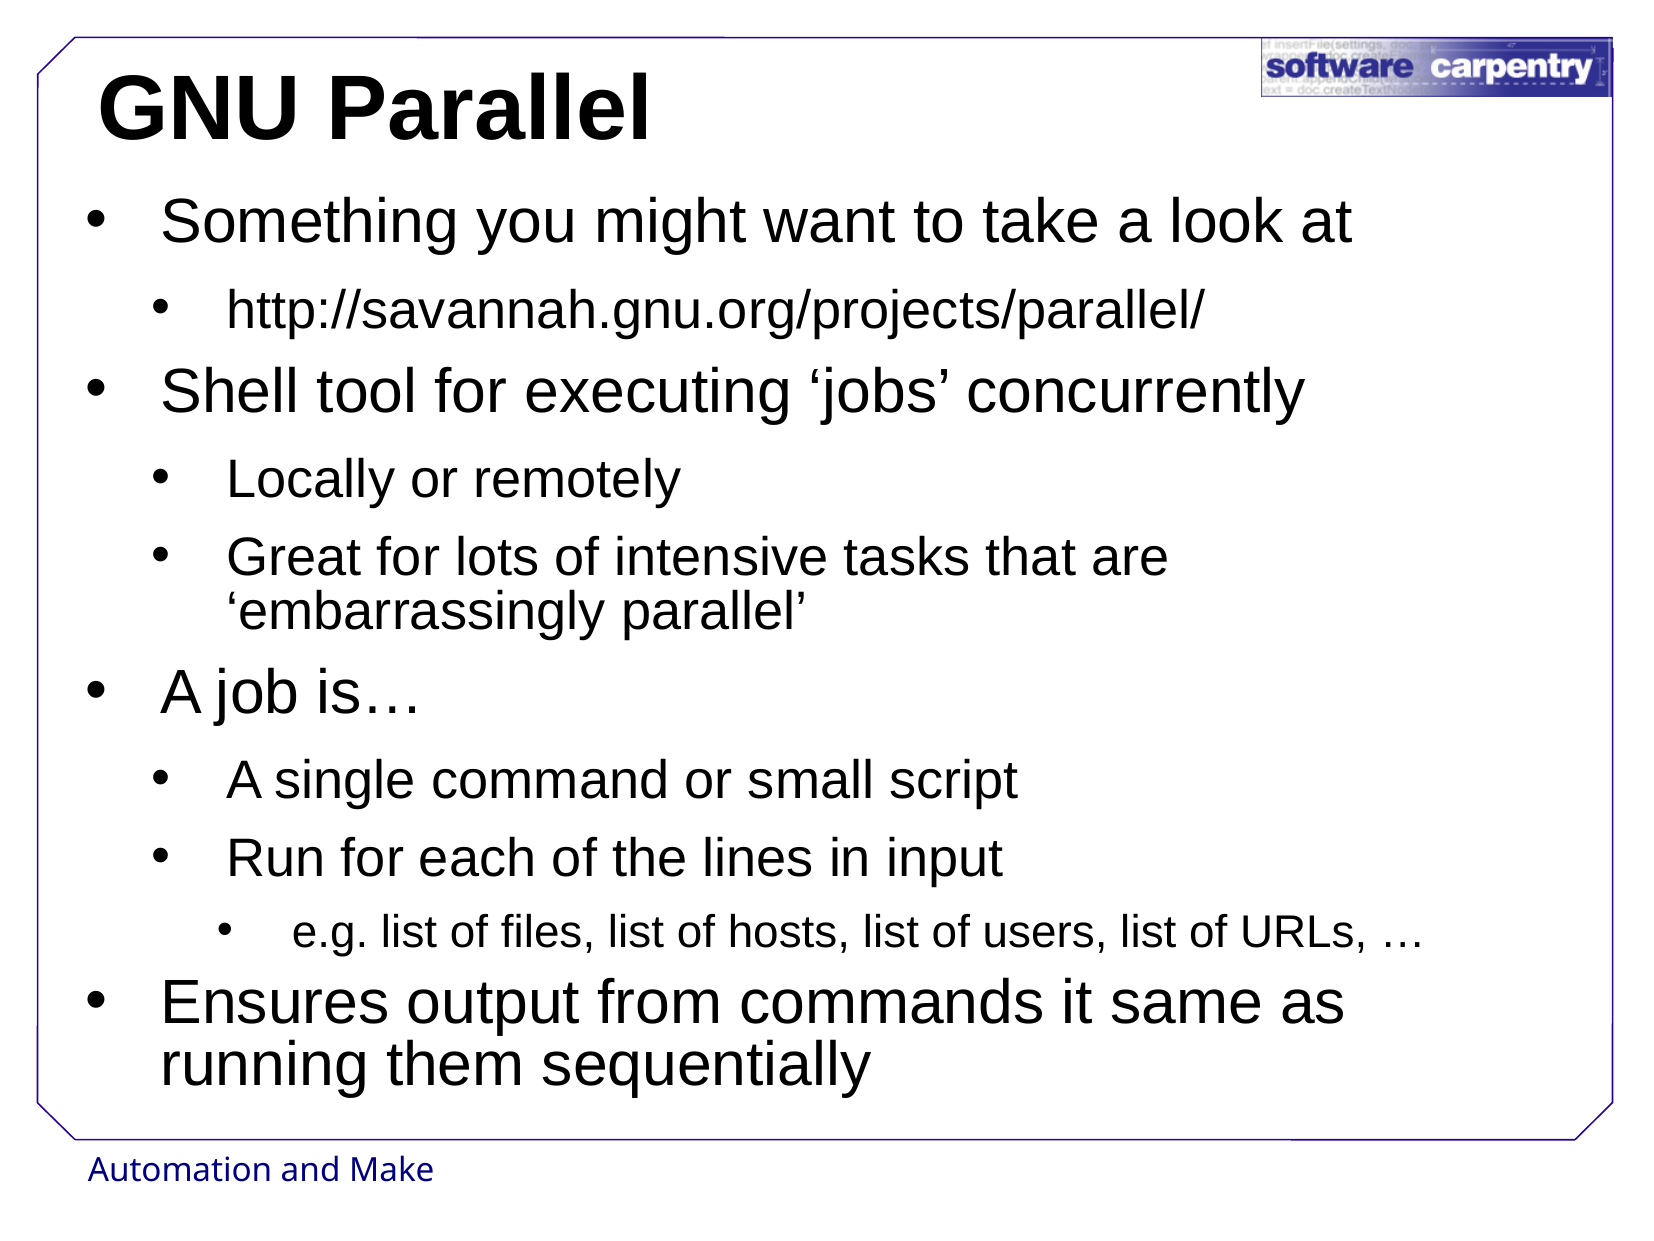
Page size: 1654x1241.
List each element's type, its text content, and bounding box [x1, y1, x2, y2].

picture [1261, 39, 1613, 97]
title GNU Parallel [82, 49, 1572, 176]
list Something you might want to take a look at http://savannah.gnu.org/projects/parallel/ Shell tool for executing ‘jobs’ concurrently Locally or remotely Great for lots of intensive tasks that are ‘embarrassingly parallel’ A job is… A single command or small script Run for each of the lines in input e.g. list of files, list of hosts, list of users, list of URLs, … Ensures output from commands it same as running them sequentially [70, 185, 1571, 1112]
